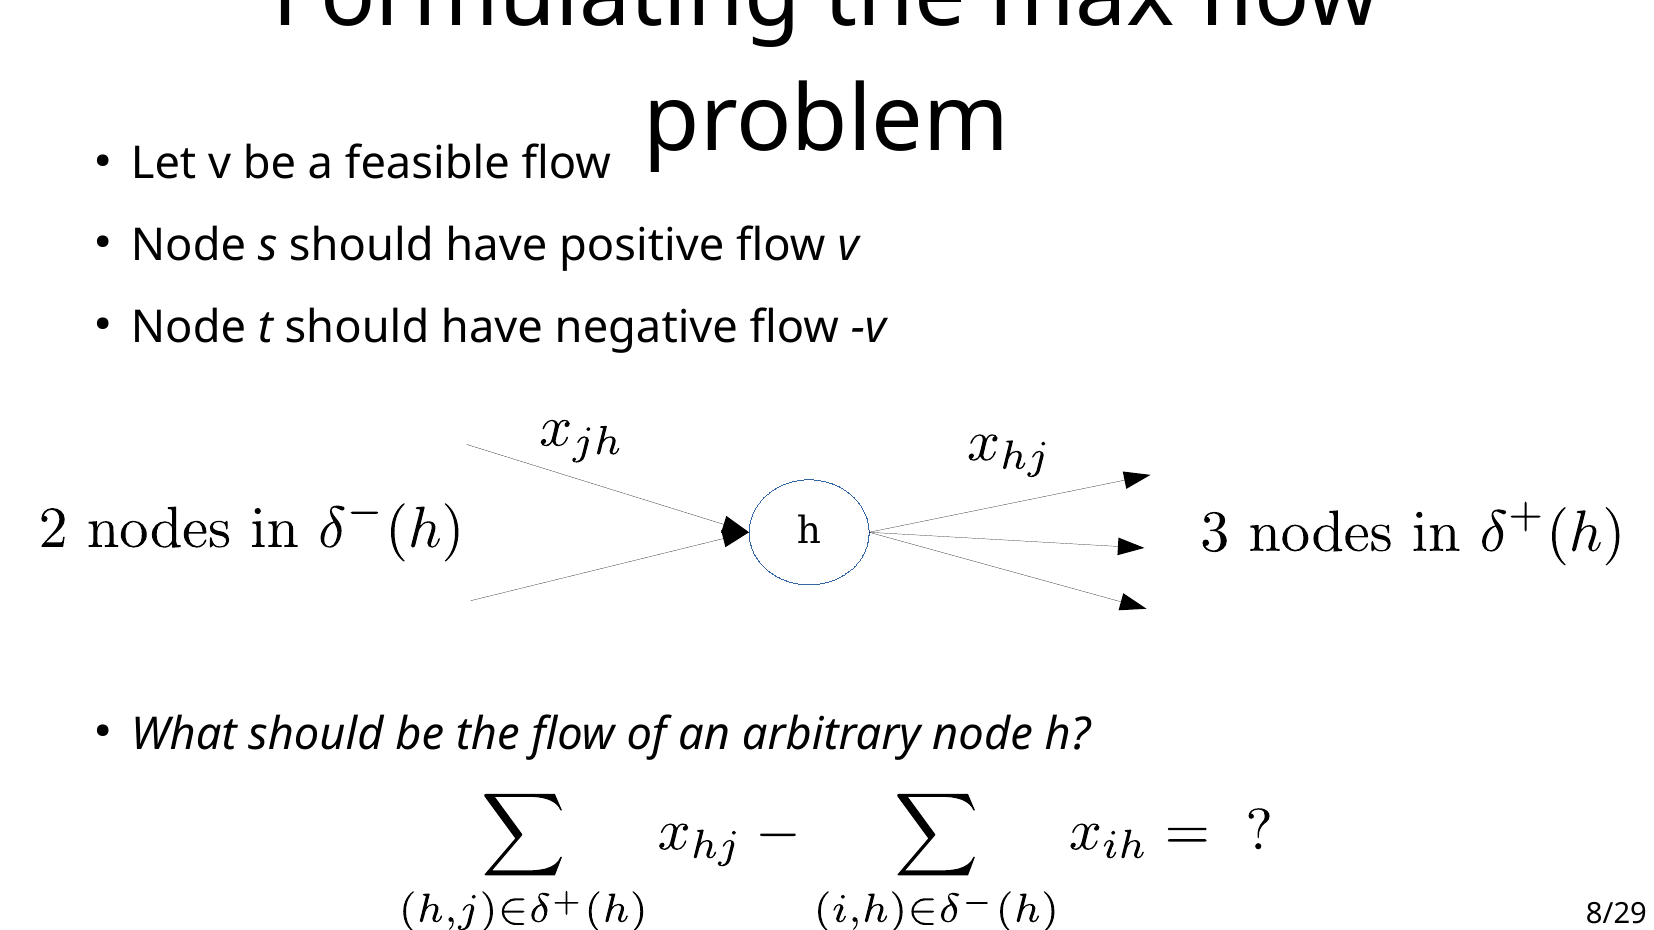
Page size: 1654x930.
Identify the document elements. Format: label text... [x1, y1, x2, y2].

text_box h [749, 479, 870, 585]
text_box [539, 419, 622, 463]
text_box [1200, 501, 1626, 566]
text_box [38, 497, 465, 562]
title Formulating the max flow problem [82, 0, 1571, 105]
text_box [966, 434, 1050, 478]
list Let v be a feasible flow Node s should have positive flow v Node t should have negative flow -v What should be the flow of an arbitrary node h? [82, 130, 1571, 771]
text_box [398, 788, 1273, 930]
